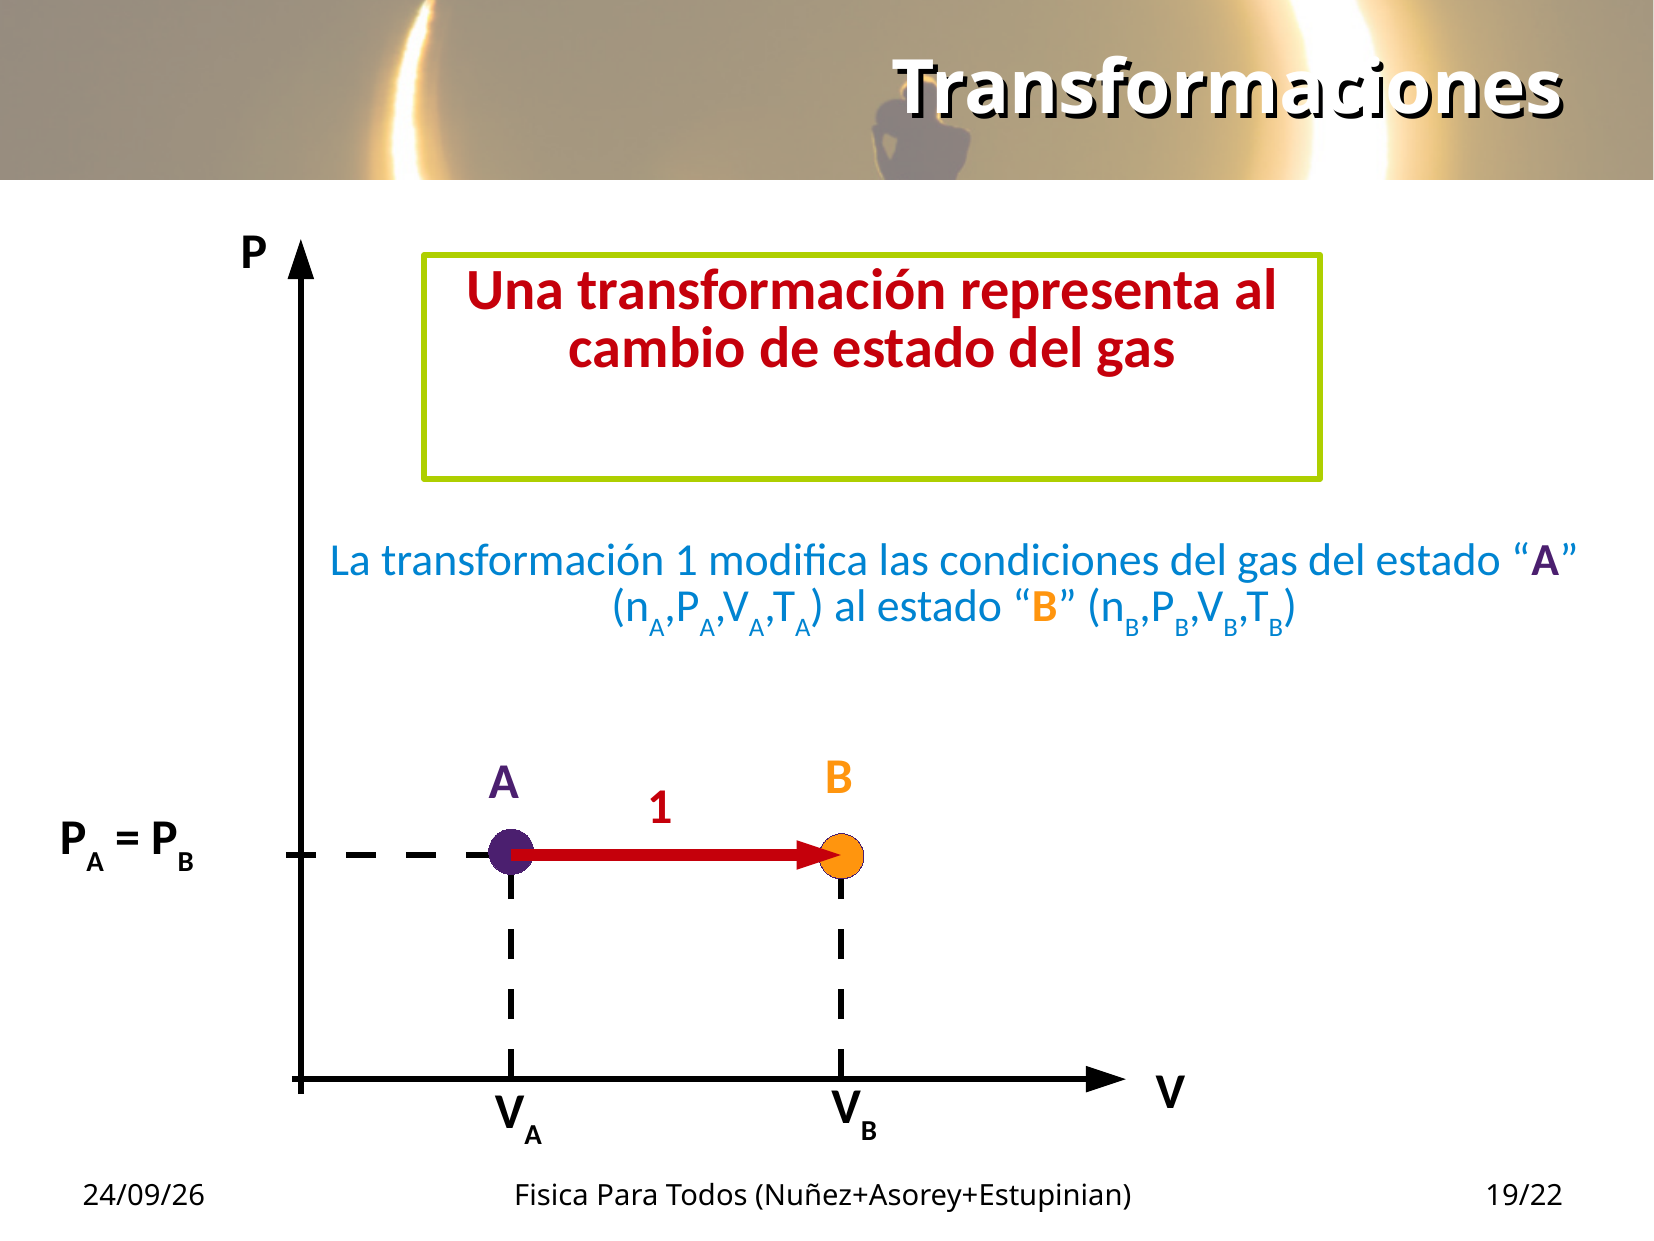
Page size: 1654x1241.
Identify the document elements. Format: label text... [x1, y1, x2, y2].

text_box 1 [632, 779, 697, 853]
text_box La transformación 1 modifica las condiciones del gas del estado “A” (nA,PA,VA,TA) al estado “B” (nB,PB,VB,TB) [315, 533, 1654, 666]
text_box A [473, 753, 543, 827]
text_box B [810, 749, 878, 823]
text_box PA = PB [45, 810, 270, 895]
title Transformaciones [75, 19, 1564, 151]
text_box [820, 833, 864, 879]
text_box V [1140, 1064, 1210, 1138]
text_box [488, 829, 534, 875]
text_box VA [480, 1083, 571, 1168]
text_box VB [816, 1079, 907, 1164]
picture [0, 0, 1654, 180]
text_box Una transformación representa al cambio de estado del gas [424, 255, 1321, 479]
text_box P [225, 224, 293, 298]
